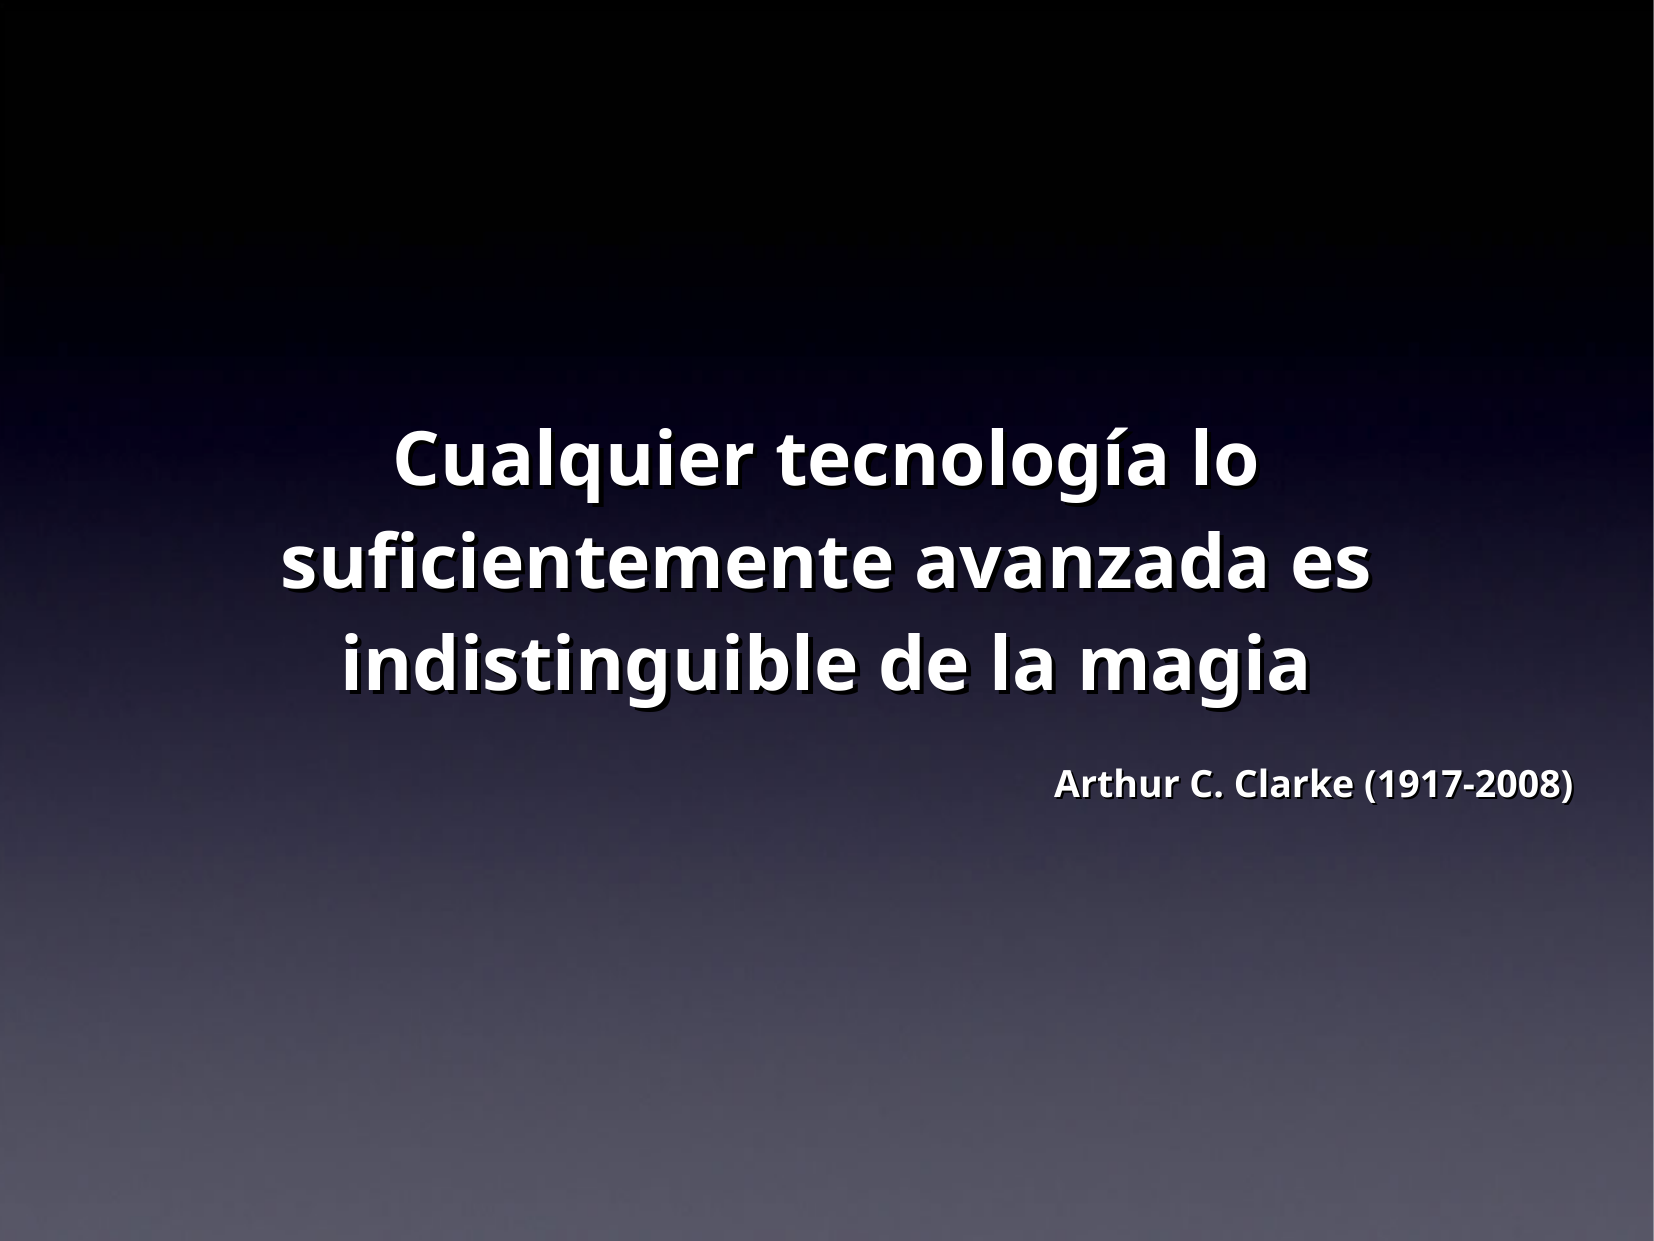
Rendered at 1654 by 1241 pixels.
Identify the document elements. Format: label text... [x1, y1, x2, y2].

picture [0, 0, 1654, 1241]
subtitle Cualquier tecnología lo suficientemente avanzada es indistinguible de la magia [82, 78, 1571, 1039]
text_box Arthur C. Clarke (1917-2008) [1039, 750, 1613, 808]
